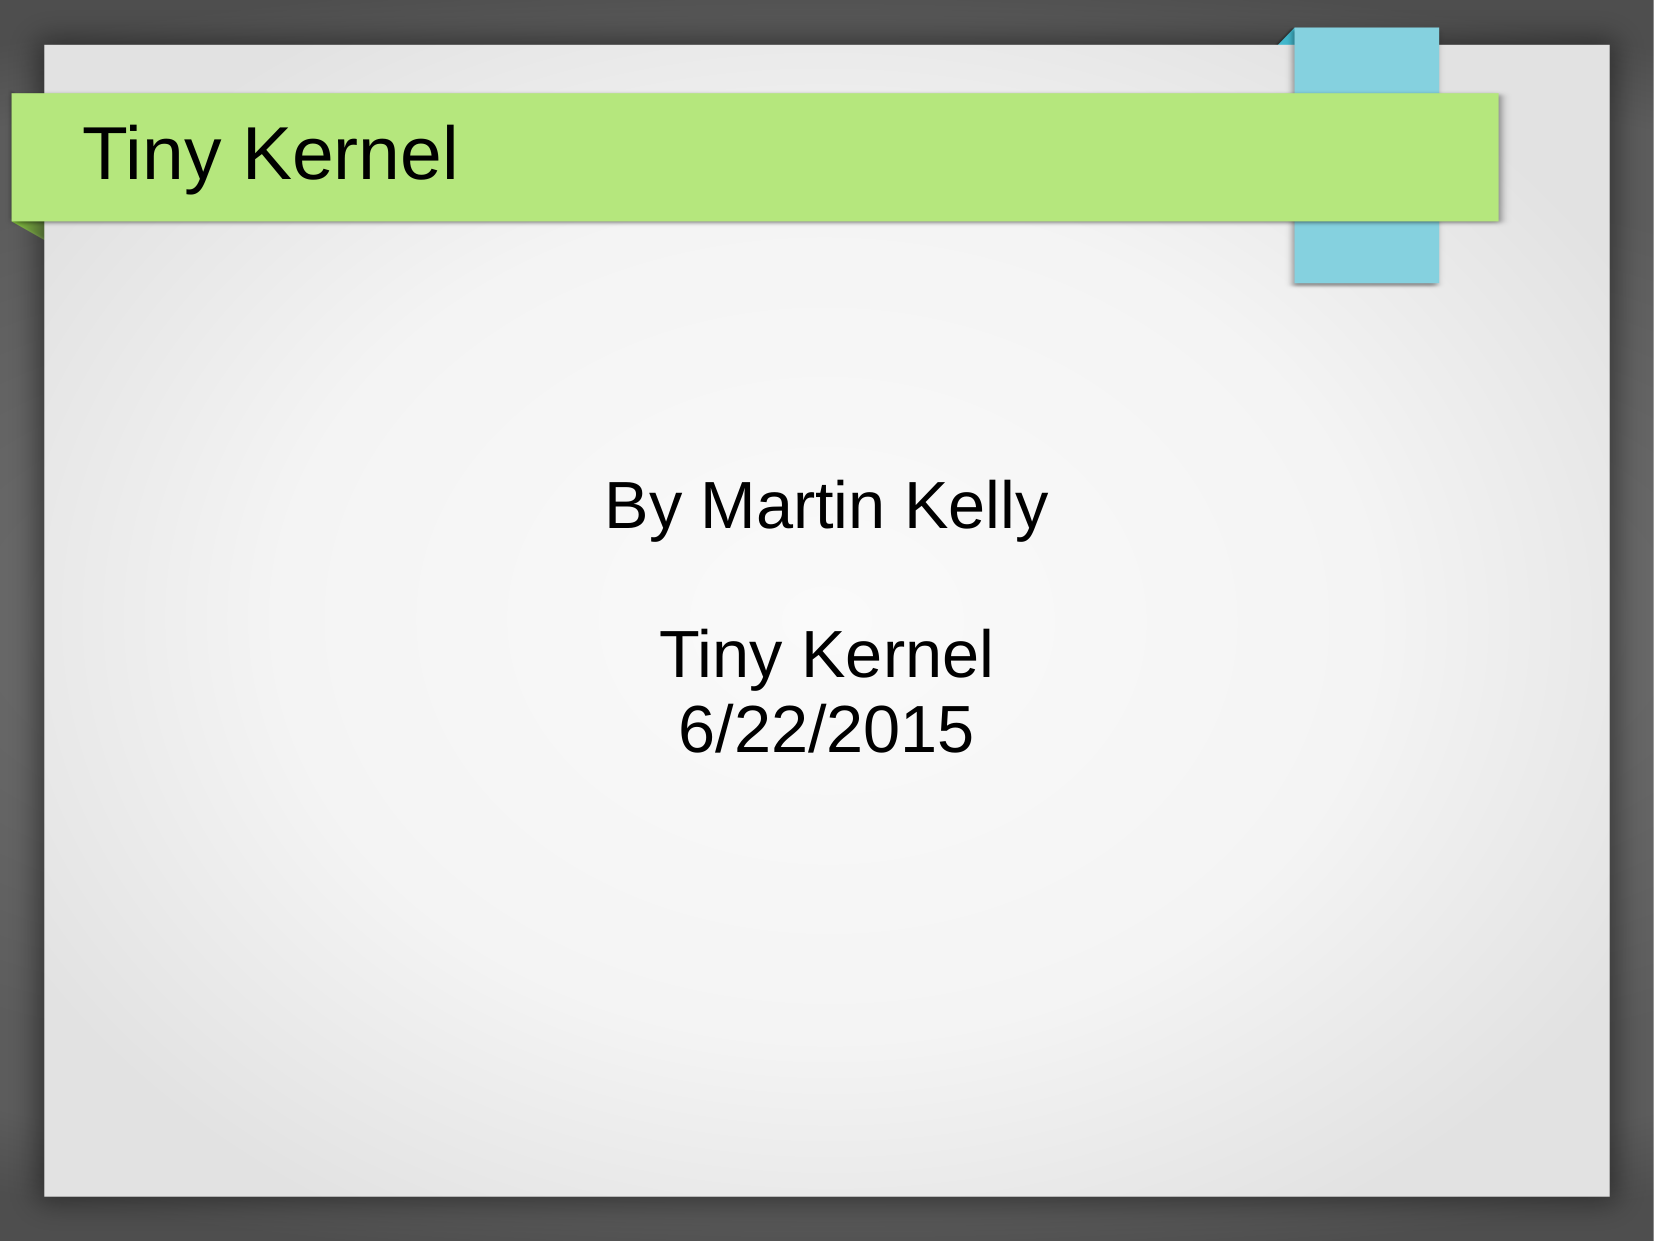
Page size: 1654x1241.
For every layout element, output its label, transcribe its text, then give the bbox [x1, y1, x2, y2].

title Tiny Kernel [82, 94, 1264, 213]
subtitle By Martin Kelly Tiny Kernel 6/22/2015 [82, 295, 1571, 1015]
picture [0, 0, 1654, 1241]
